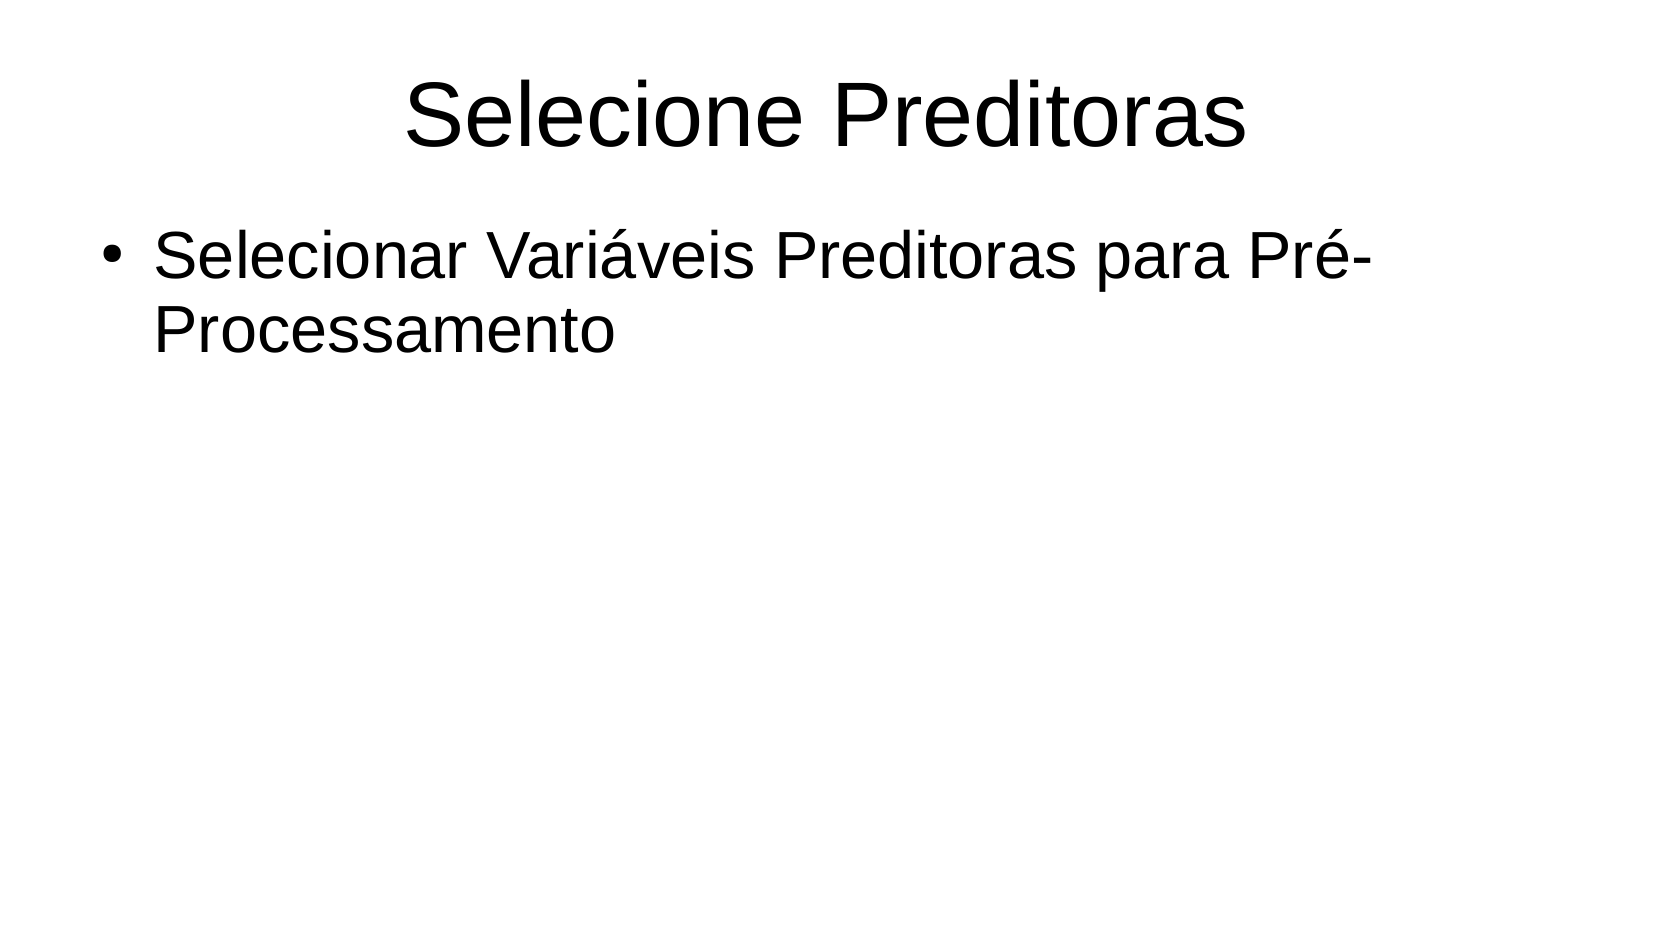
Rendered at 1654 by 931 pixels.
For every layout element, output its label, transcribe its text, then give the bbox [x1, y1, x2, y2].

title Selecione Preditoras [82, 37, 1571, 193]
list Selecionar Variáveis Preditoras para Pré-Processamento [82, 217, 1571, 758]
